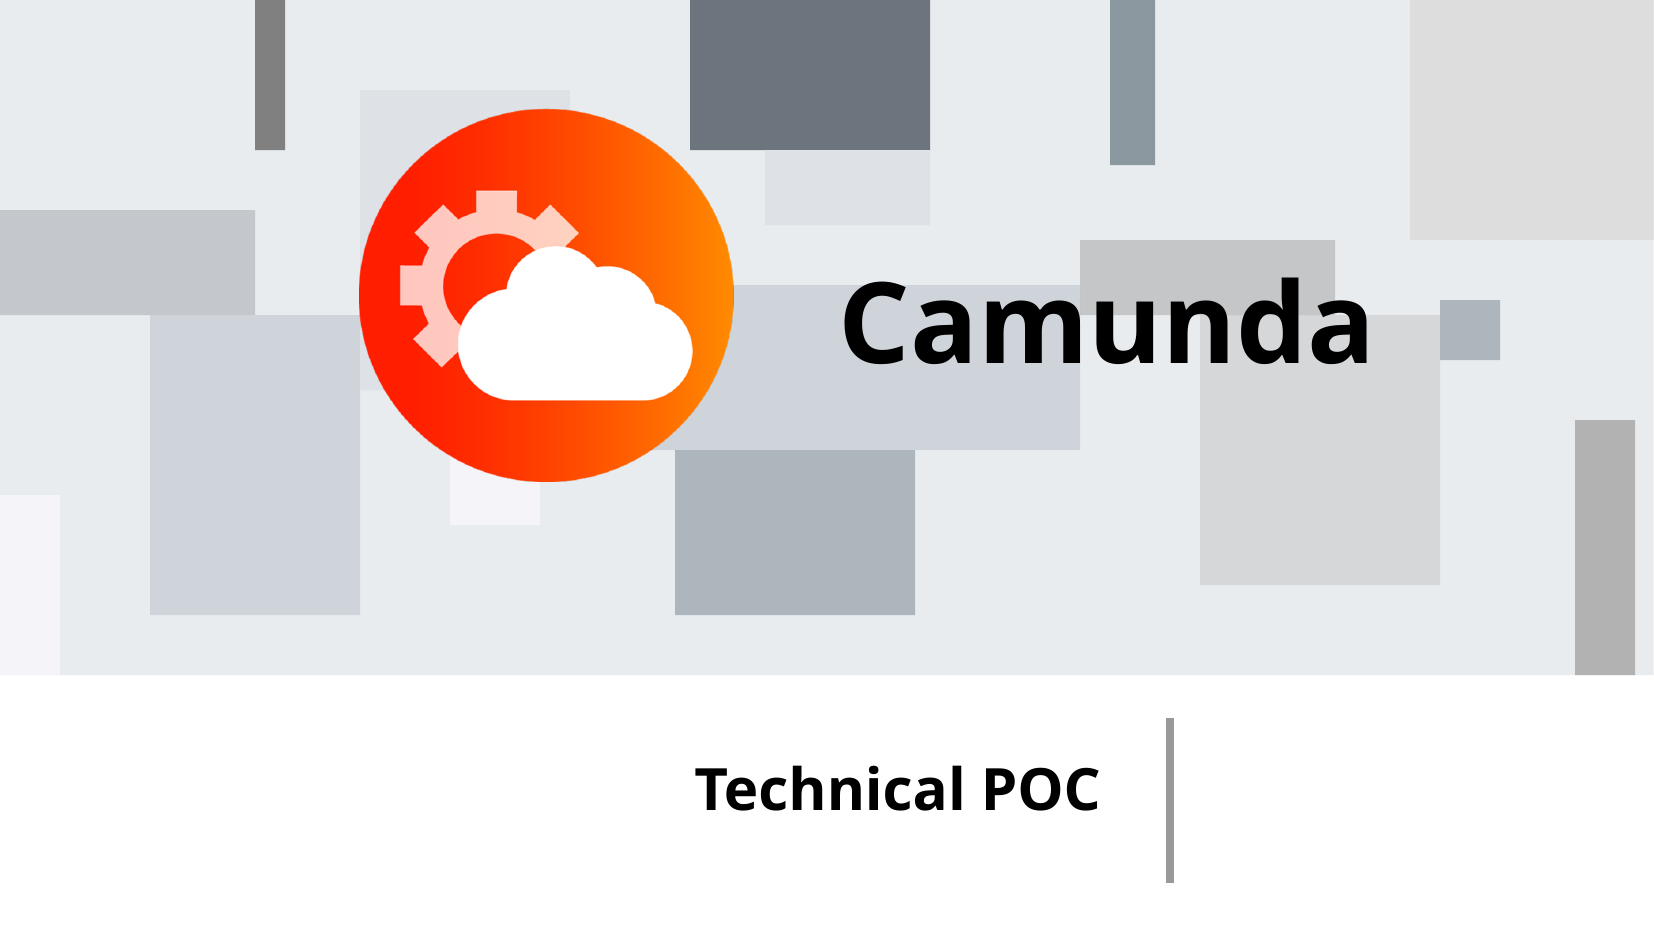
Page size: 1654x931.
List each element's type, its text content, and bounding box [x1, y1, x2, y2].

text_box Camunda [708, 236, 1506, 462]
picture [177, 88, 915, 502]
text_box Technical POC [472, 740, 1131, 892]
